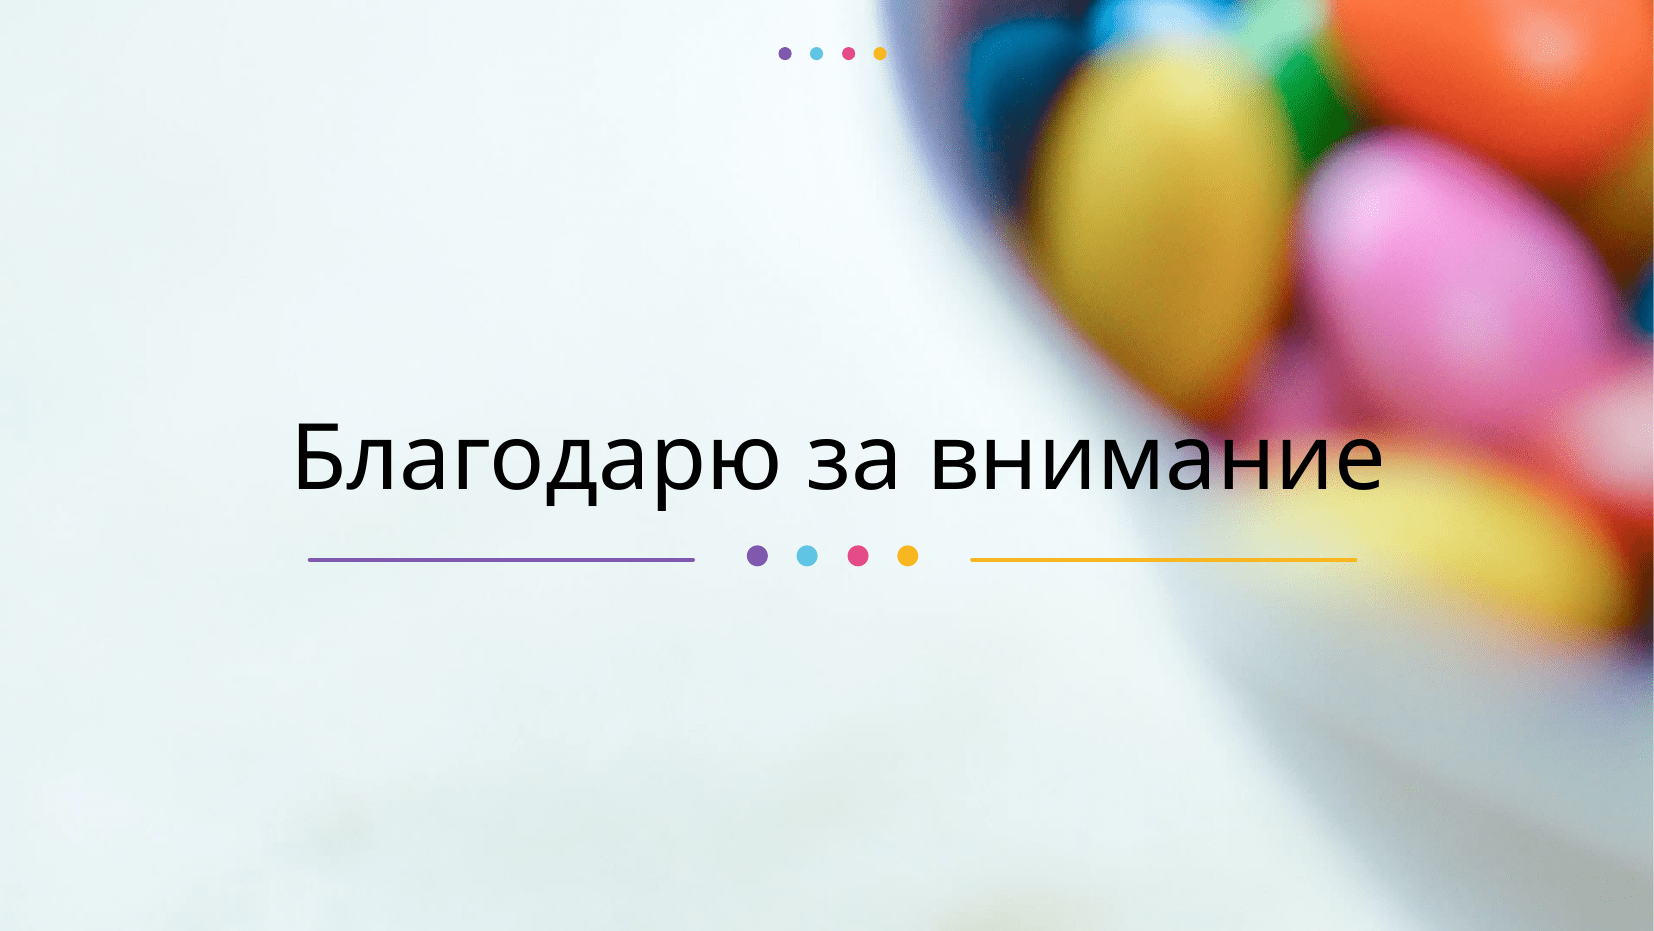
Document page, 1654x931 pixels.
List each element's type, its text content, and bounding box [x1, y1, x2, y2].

text_box [842, 47, 856, 61]
picture [0, 0, 1654, 931]
text_box [897, 545, 919, 567]
text_box [796, 545, 818, 567]
text_box [746, 545, 768, 567]
text_box [873, 47, 887, 61]
text_box [847, 545, 869, 567]
title Благодарю за внимание [94, 376, 1583, 532]
text_box [809, 47, 824, 61]
text_box [778, 47, 792, 61]
